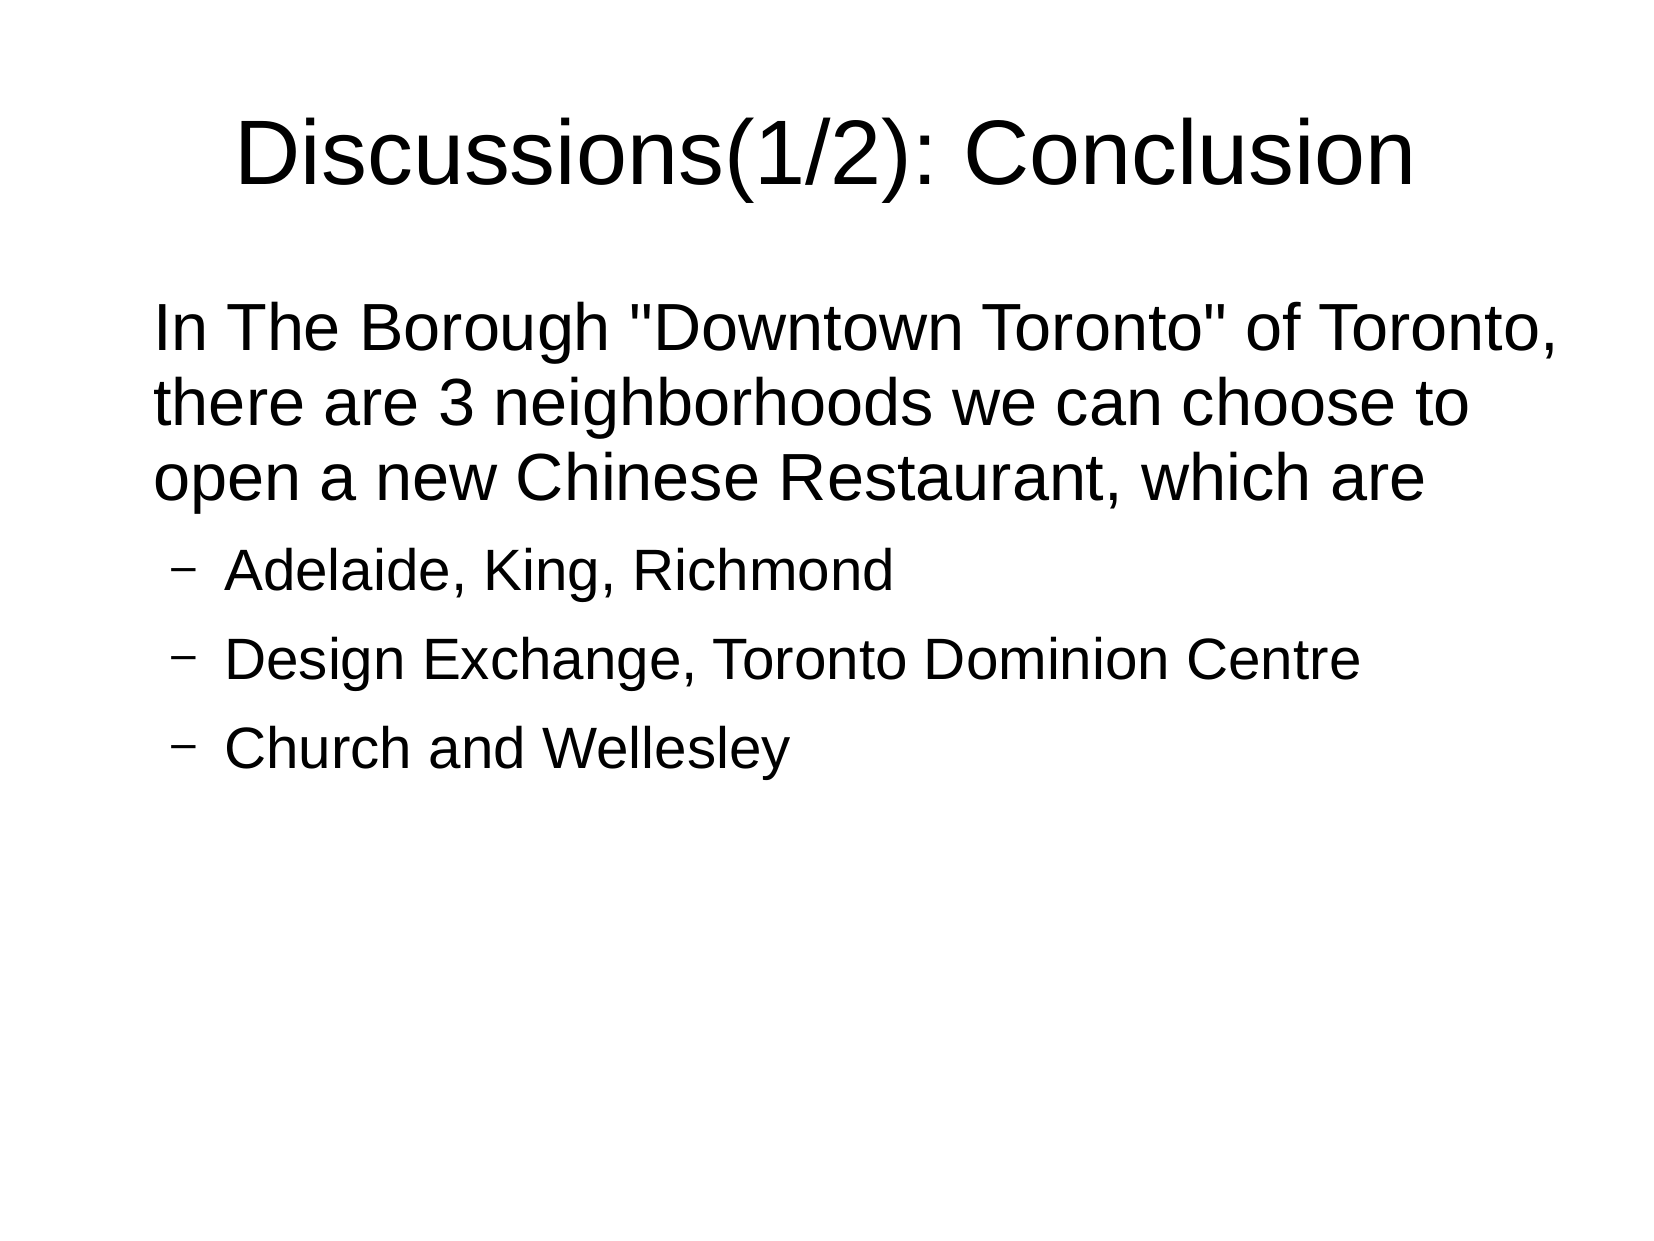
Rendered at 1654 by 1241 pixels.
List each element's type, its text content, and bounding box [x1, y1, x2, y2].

list In The Borough "Downtown Toronto" of Toronto, there are 3 neighborhoods we can choose to open a new Chinese Restaurant, which are Adelaide, King, Richmond Design Exchange, Toronto Dominion Centre Church and Wellesley [82, 290, 1571, 1010]
title Discussions(1/2): Conclusion [82, 49, 1571, 257]
